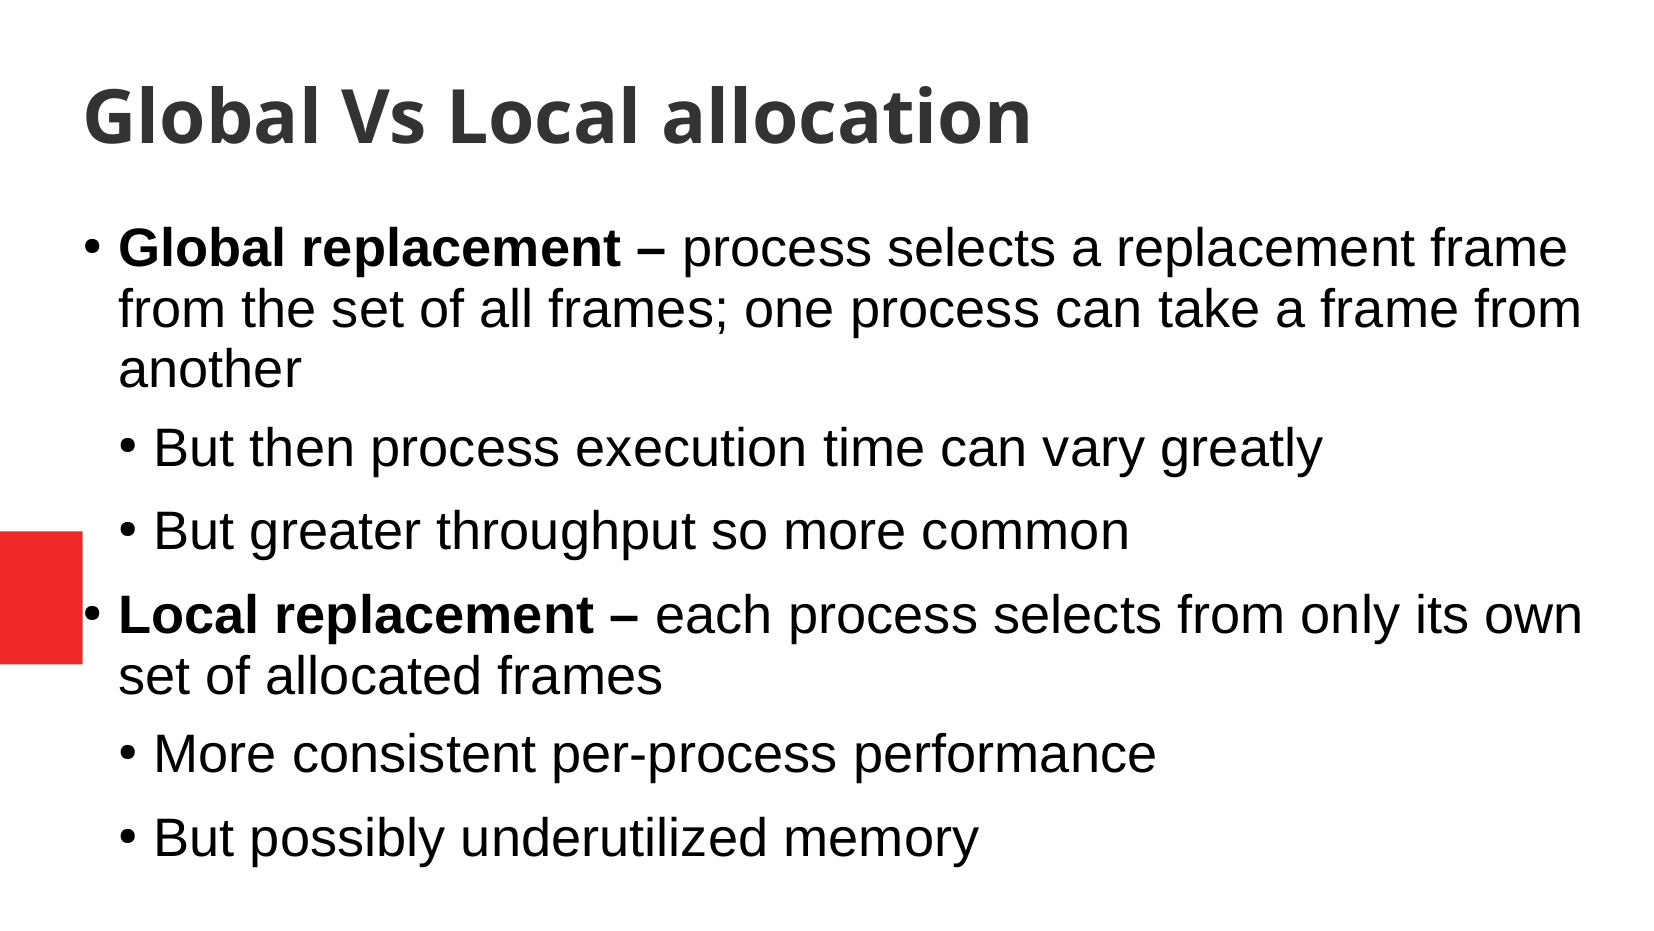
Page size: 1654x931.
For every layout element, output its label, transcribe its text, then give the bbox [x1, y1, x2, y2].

title Global Vs Local allocation [82, 37, 1571, 193]
list Global replacement – process selects a replacement frame from the set of all frames; one process can take a frame from another But then process execution time can vary greatly But greater throughput so more common Local replacement – each process selects from only its own set of allocated frames More consistent per-process performance But possibly underutilized memory [82, 217, 1595, 910]
